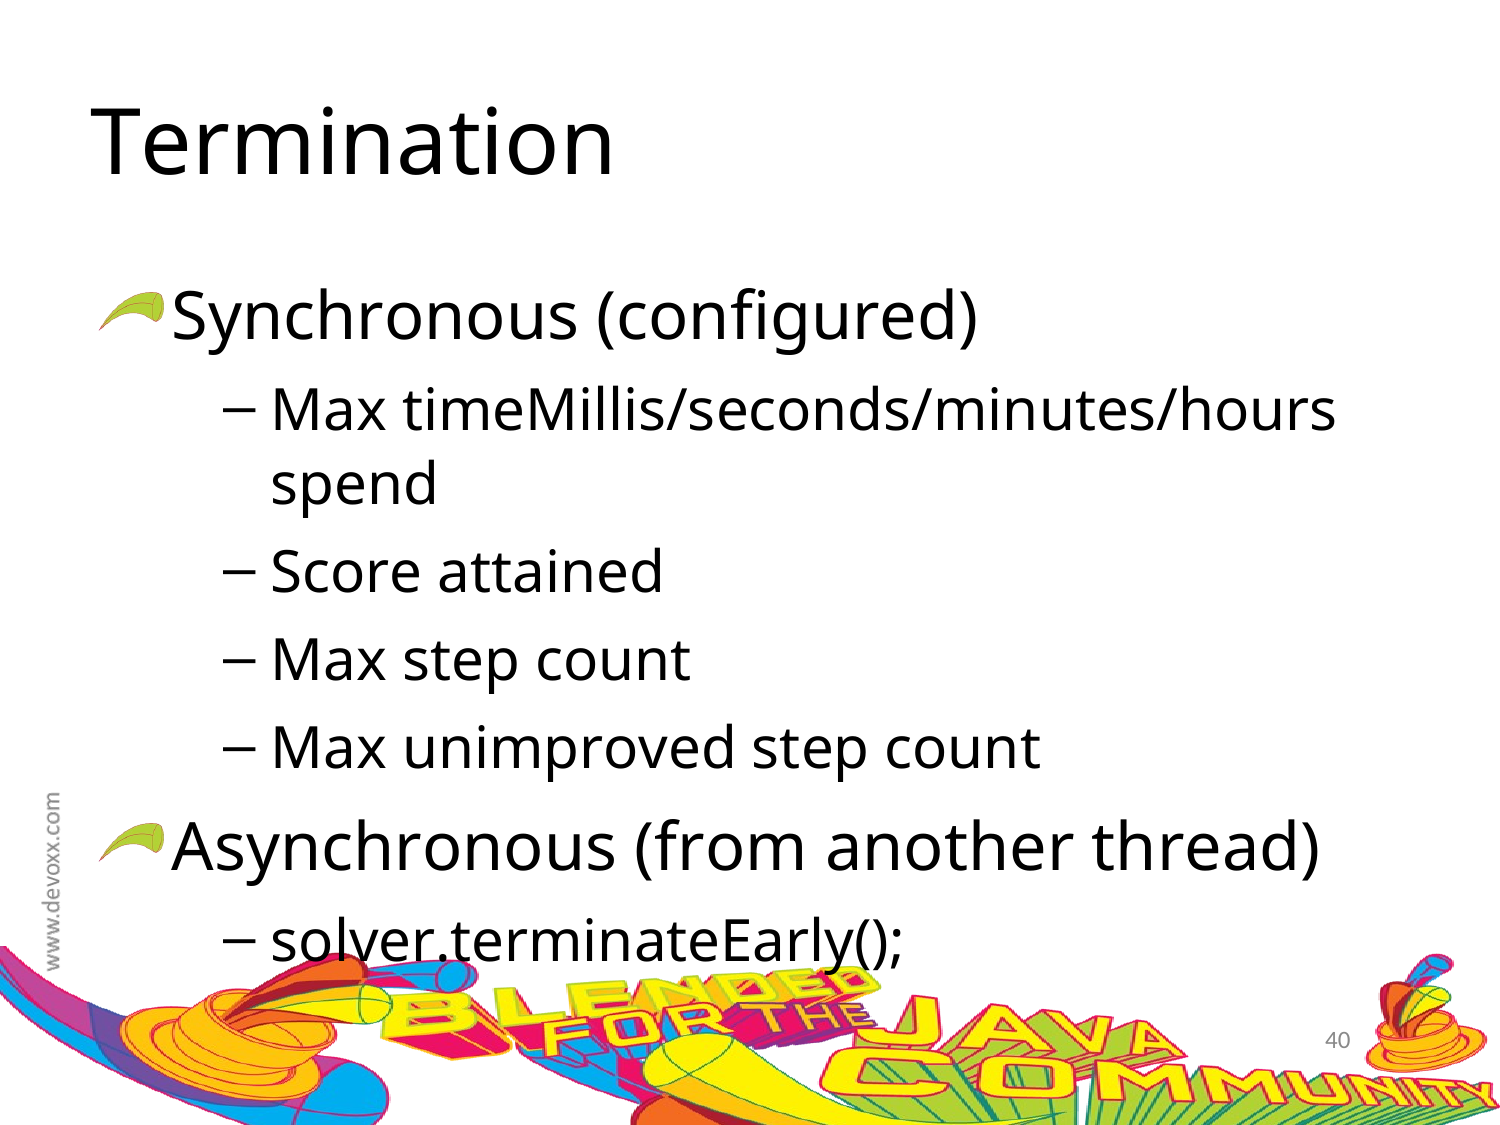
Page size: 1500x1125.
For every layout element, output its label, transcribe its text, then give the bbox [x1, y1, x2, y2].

title Termination [75, 45, 1426, 233]
picture [760, 946, 775, 957]
picture [0, 757, 1500, 1125]
picture [836, 946, 842, 955]
picture [361, 946, 367, 956]
picture [307, 946, 325, 957]
picture [642, 946, 657, 957]
list Synchronous (configured) Max timeMillis/seconds/minutes/hours spend Score attained Max step count Max unimproved step count Asynchronous (from another thread) solver.terminateEarly(); [75, 262, 1463, 890]
